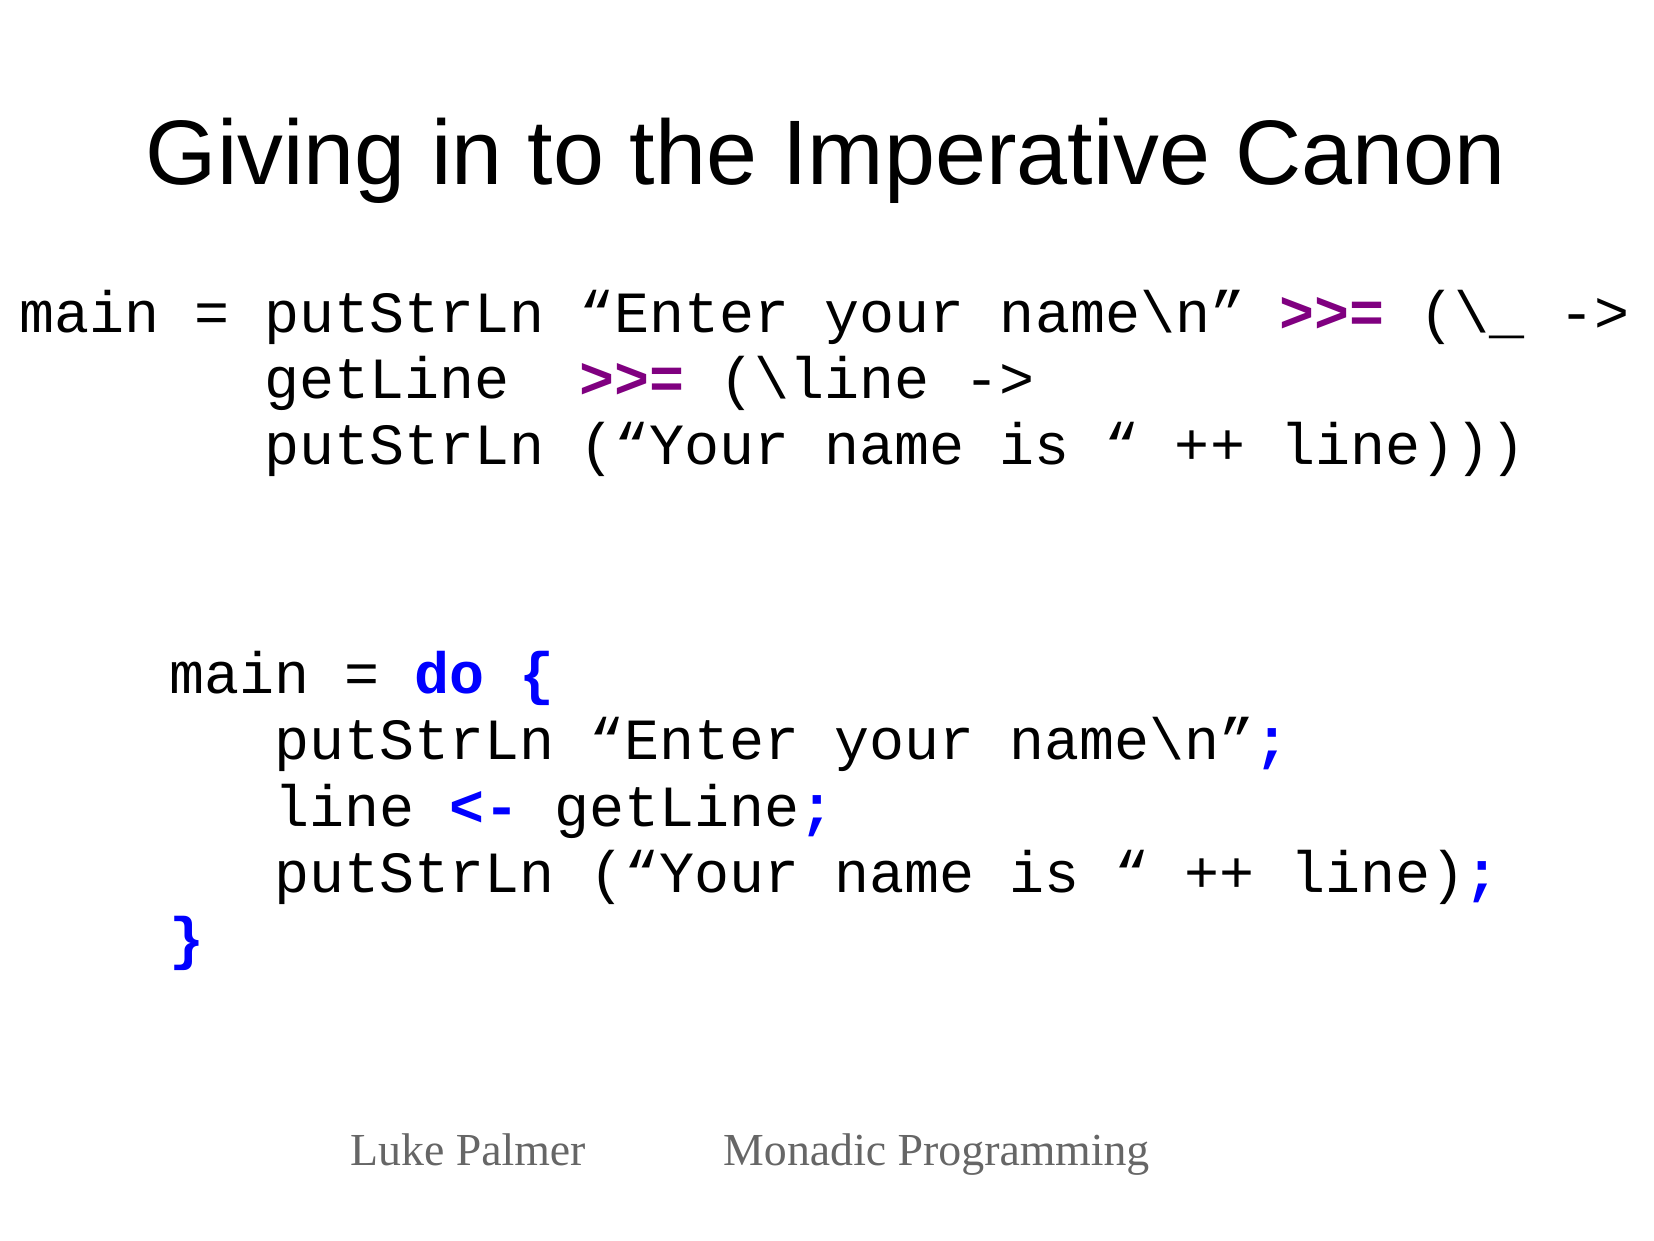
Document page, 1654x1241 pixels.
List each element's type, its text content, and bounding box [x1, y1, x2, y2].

title Giving in to the Imperative Canon [82, 49, 1571, 257]
text_box main = putStrLn “Enter your name\n” >>= (\_ -> getLine >>= (\line -> putStrLn (“Your name is “ ++ line))) [3, 274, 1654, 491]
text_box main = do { putStrLn “Enter your name\n”; line <- getLine; putStrLn (“Your name is “ ++ line); } [153, 636, 1654, 985]
